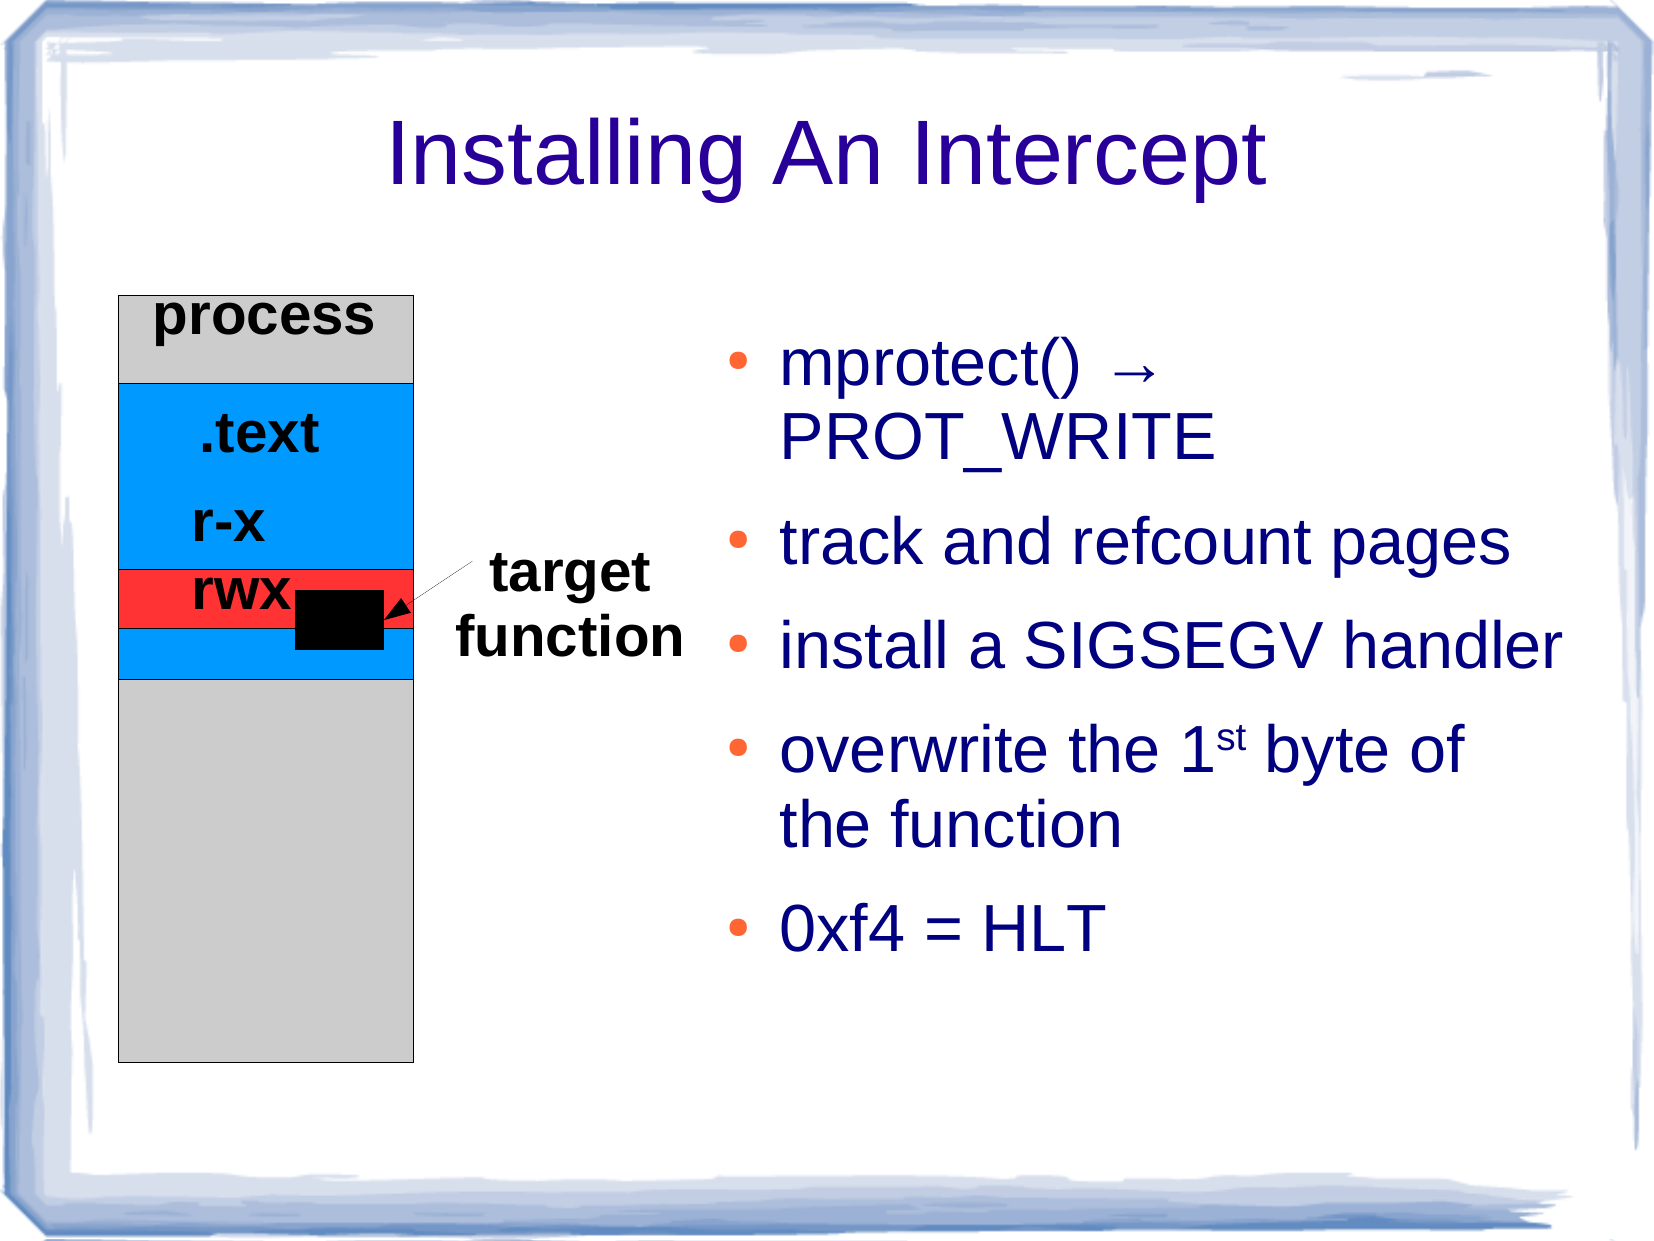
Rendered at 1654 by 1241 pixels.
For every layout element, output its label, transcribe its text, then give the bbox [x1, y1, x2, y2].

title Installing An Intercept [82, 49, 1571, 257]
text_box target function [440, 531, 701, 677]
list mprotect() → PROT_WRITE track and refcount pages install a SIGSEGV handler overwrite the 1st byte of the function 0xf4 = HLT [708, 324, 1572, 1129]
text_box rwx [177, 548, 308, 629]
text_box .text [184, 392, 335, 473]
text_box [118, 295, 414, 1063]
text_box process [138, 274, 392, 355]
picture [0, 0, 1654, 1241]
text_box r-x [177, 481, 282, 562]
